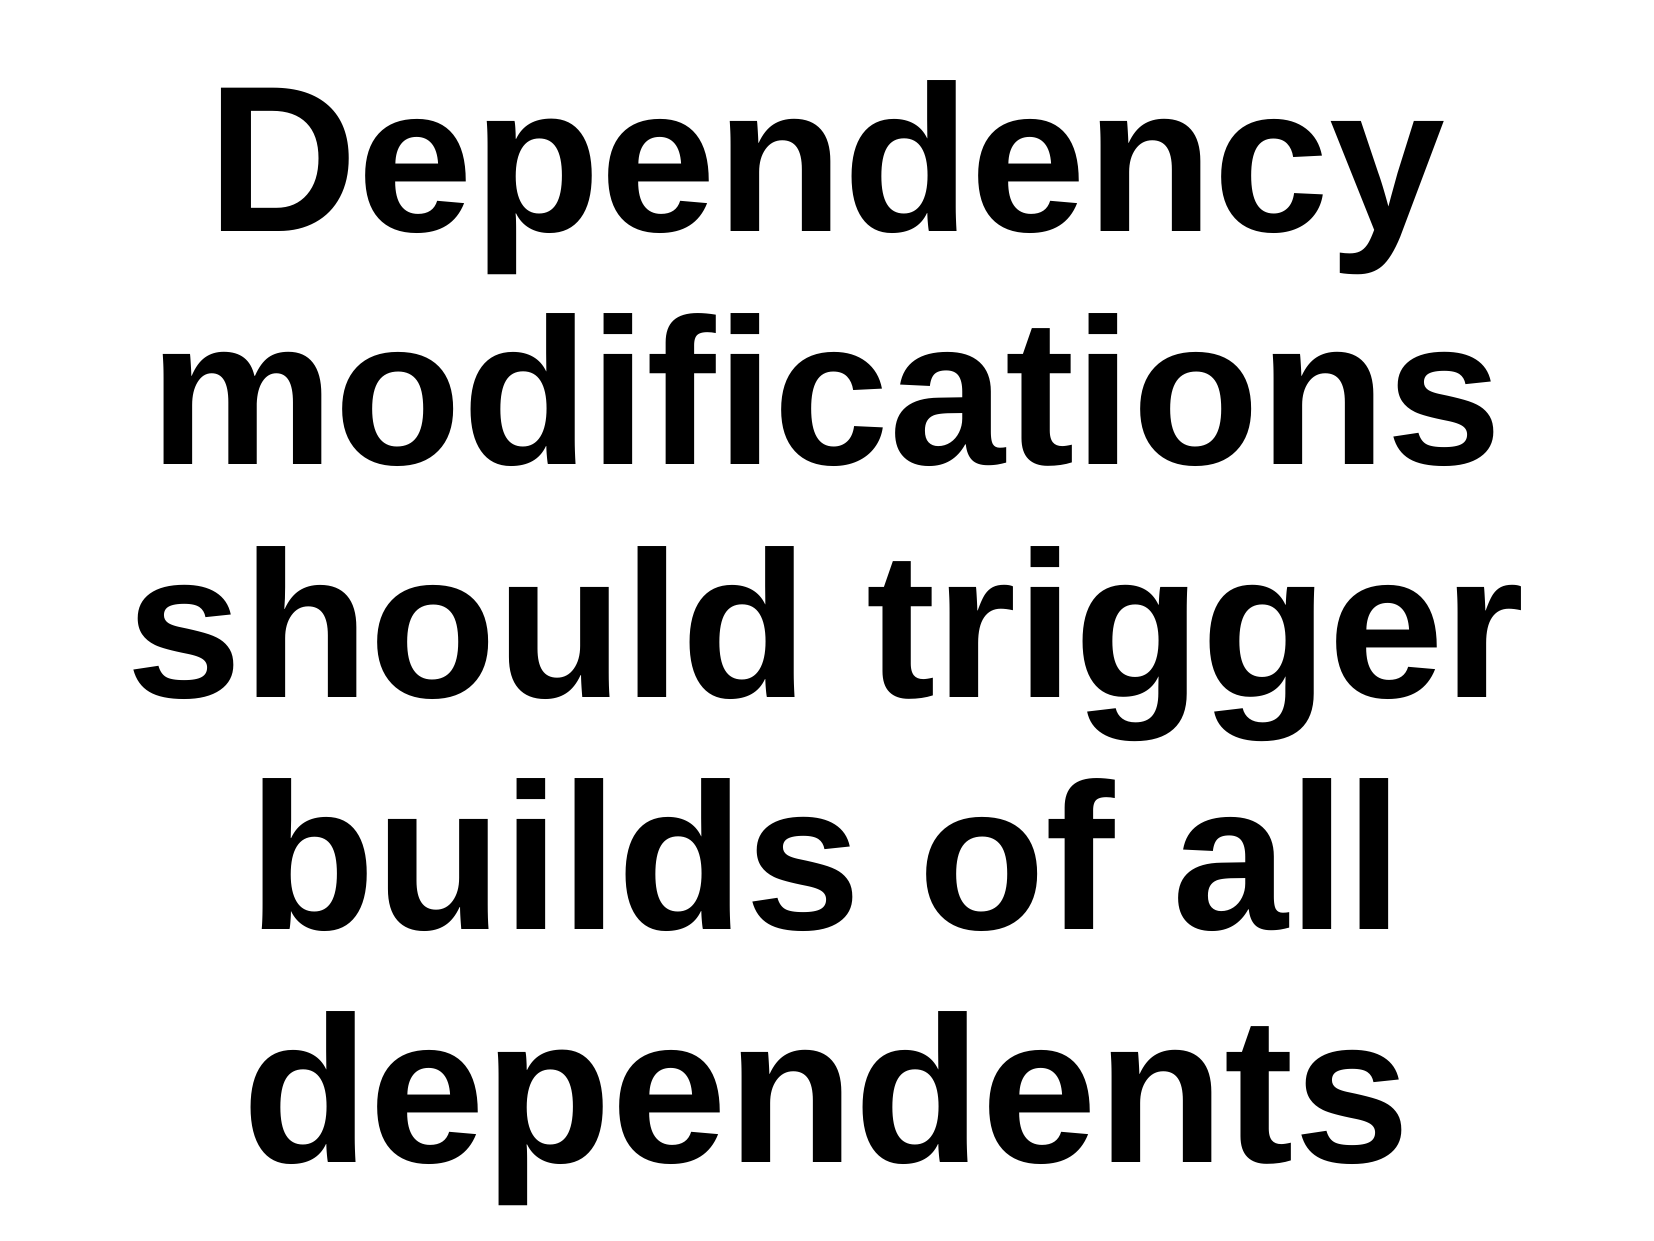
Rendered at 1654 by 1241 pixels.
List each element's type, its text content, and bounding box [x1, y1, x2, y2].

title Dependency modifications should trigger builds of all dependents [82, 41, 1571, 1209]
